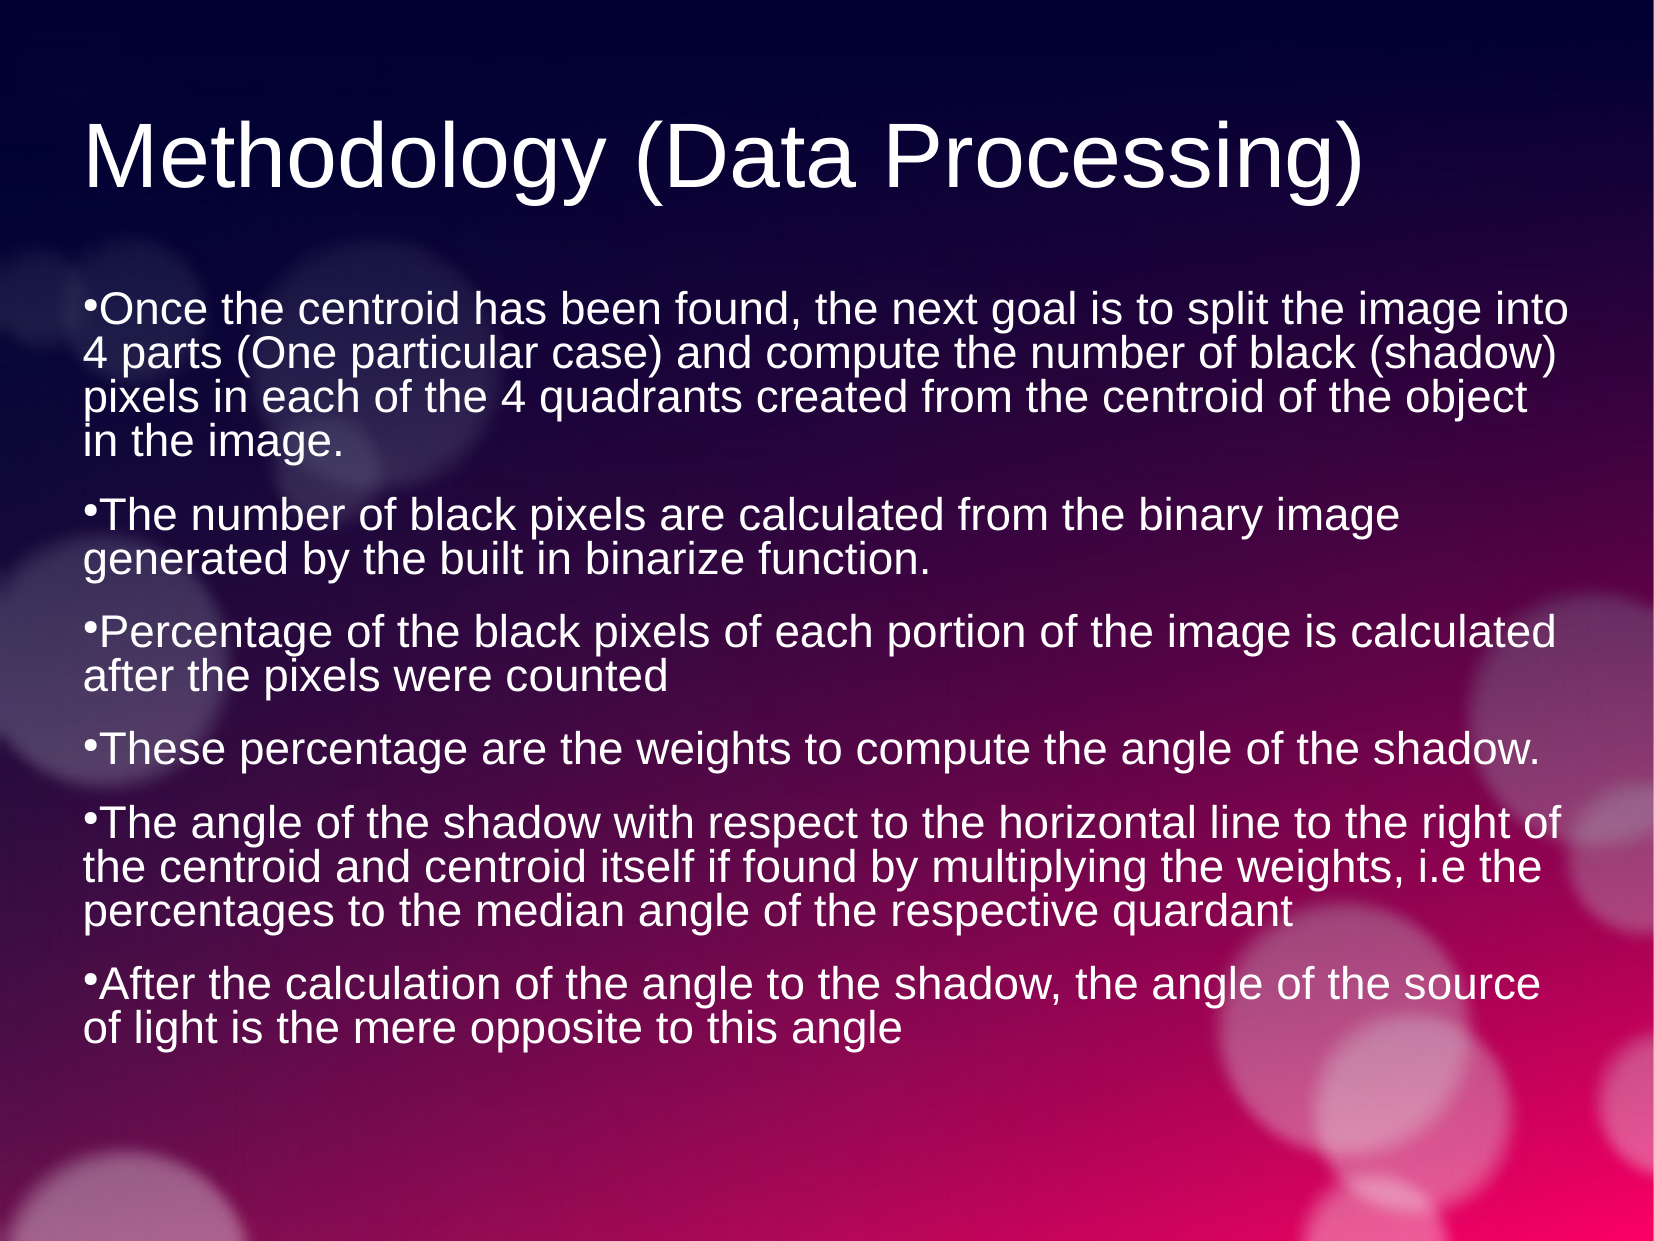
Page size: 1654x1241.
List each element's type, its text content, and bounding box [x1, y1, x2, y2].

list Once the centroid has been found, the next goal is to split the image into 4 parts (One particular case) and compute the number of black (shadow) pixels in each of the 4 quadrants created from the centroid of the object in the image. The number of black pixels are calculated from the binary image generated by the built in binarize function. Percentage of the black pixels of each portion of the image is calculated after the pixels were counted These percentage are the weights to compute the angle of the shadow. The angle of the shadow with respect to the horizontal line to the right of the centroid and centroid itself if found by multiplying the weights, i.e the percentages to the median angle of the respective quardant After the calculation of the angle to the shadow, the angle of the source of light is the mere opposite to this angle [82, 289, 1571, 1134]
title Methodology (Data Processing) [82, 47, 1571, 255]
